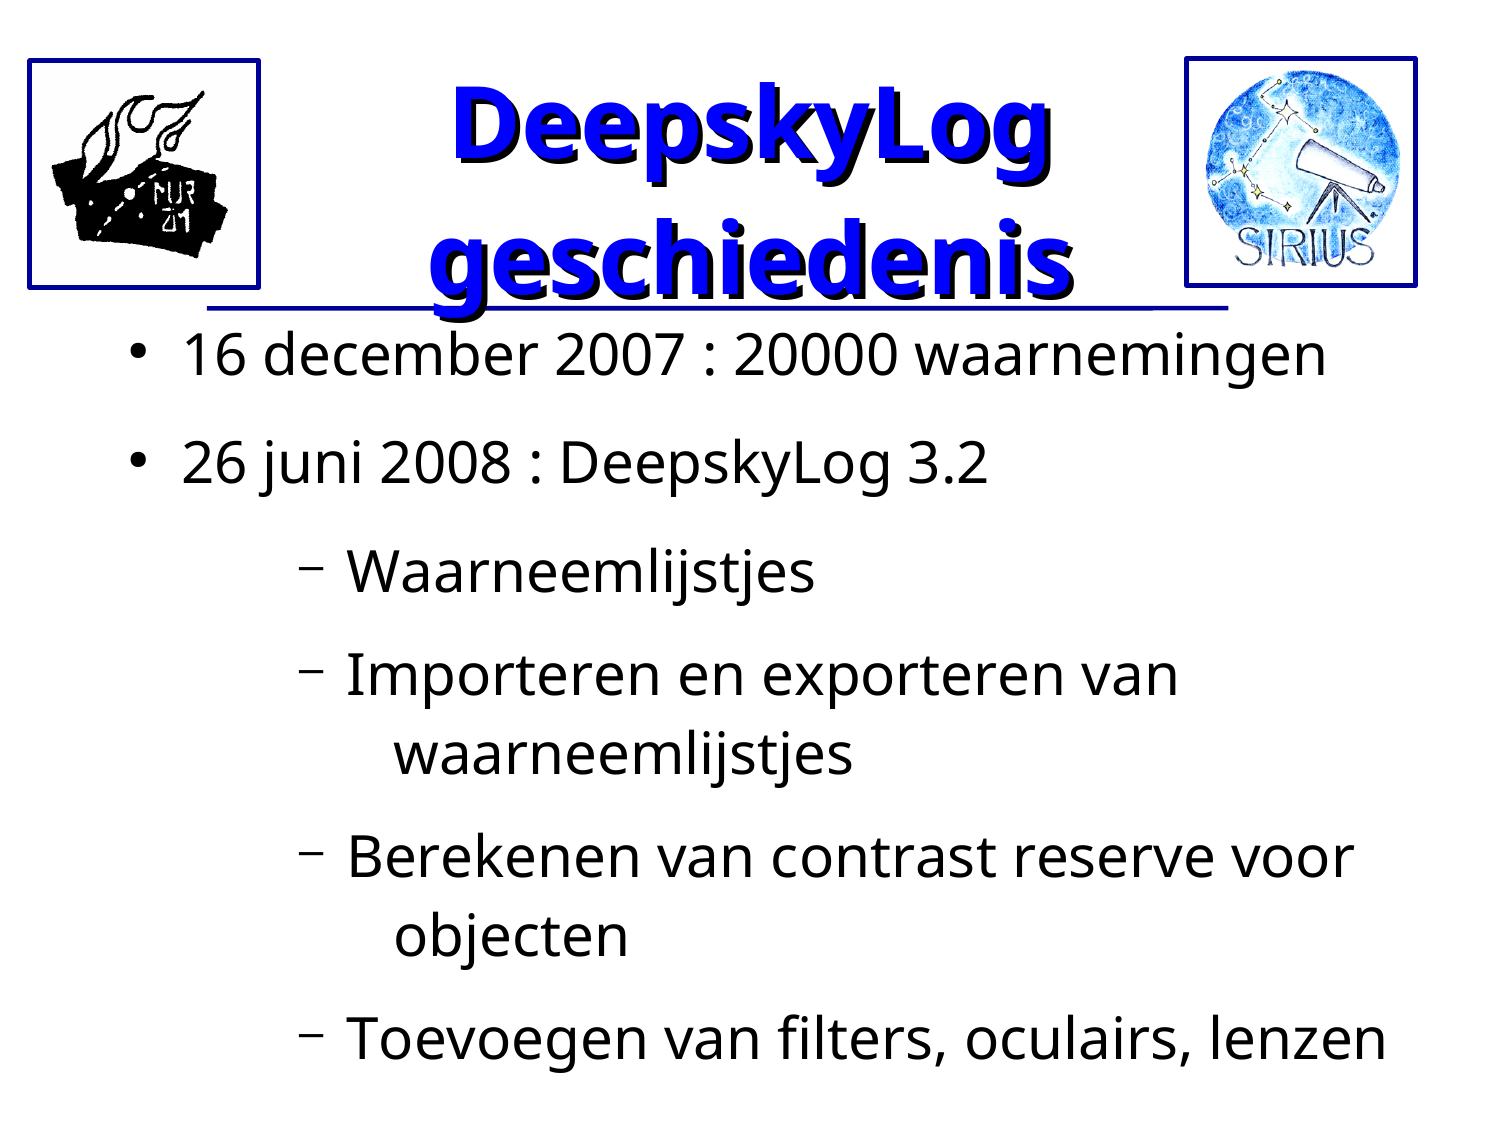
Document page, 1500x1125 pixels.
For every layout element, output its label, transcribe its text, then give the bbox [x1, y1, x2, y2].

list 16 december 2007 : 20000 waarnemingen 26 juni 2008 : DeepskyLog 3.2 Waarneemlijstjes Importeren en exporteren van waarneemlijstjes Berekenen van contrast reserve voor objecten Toevoegen van filters, oculairs, lenzen [110, 312, 1392, 1007]
picture [32, 63, 256, 284]
picture [1195, 63, 1411, 281]
title DeepskyLog geschiedenis [306, 47, 1194, 312]
